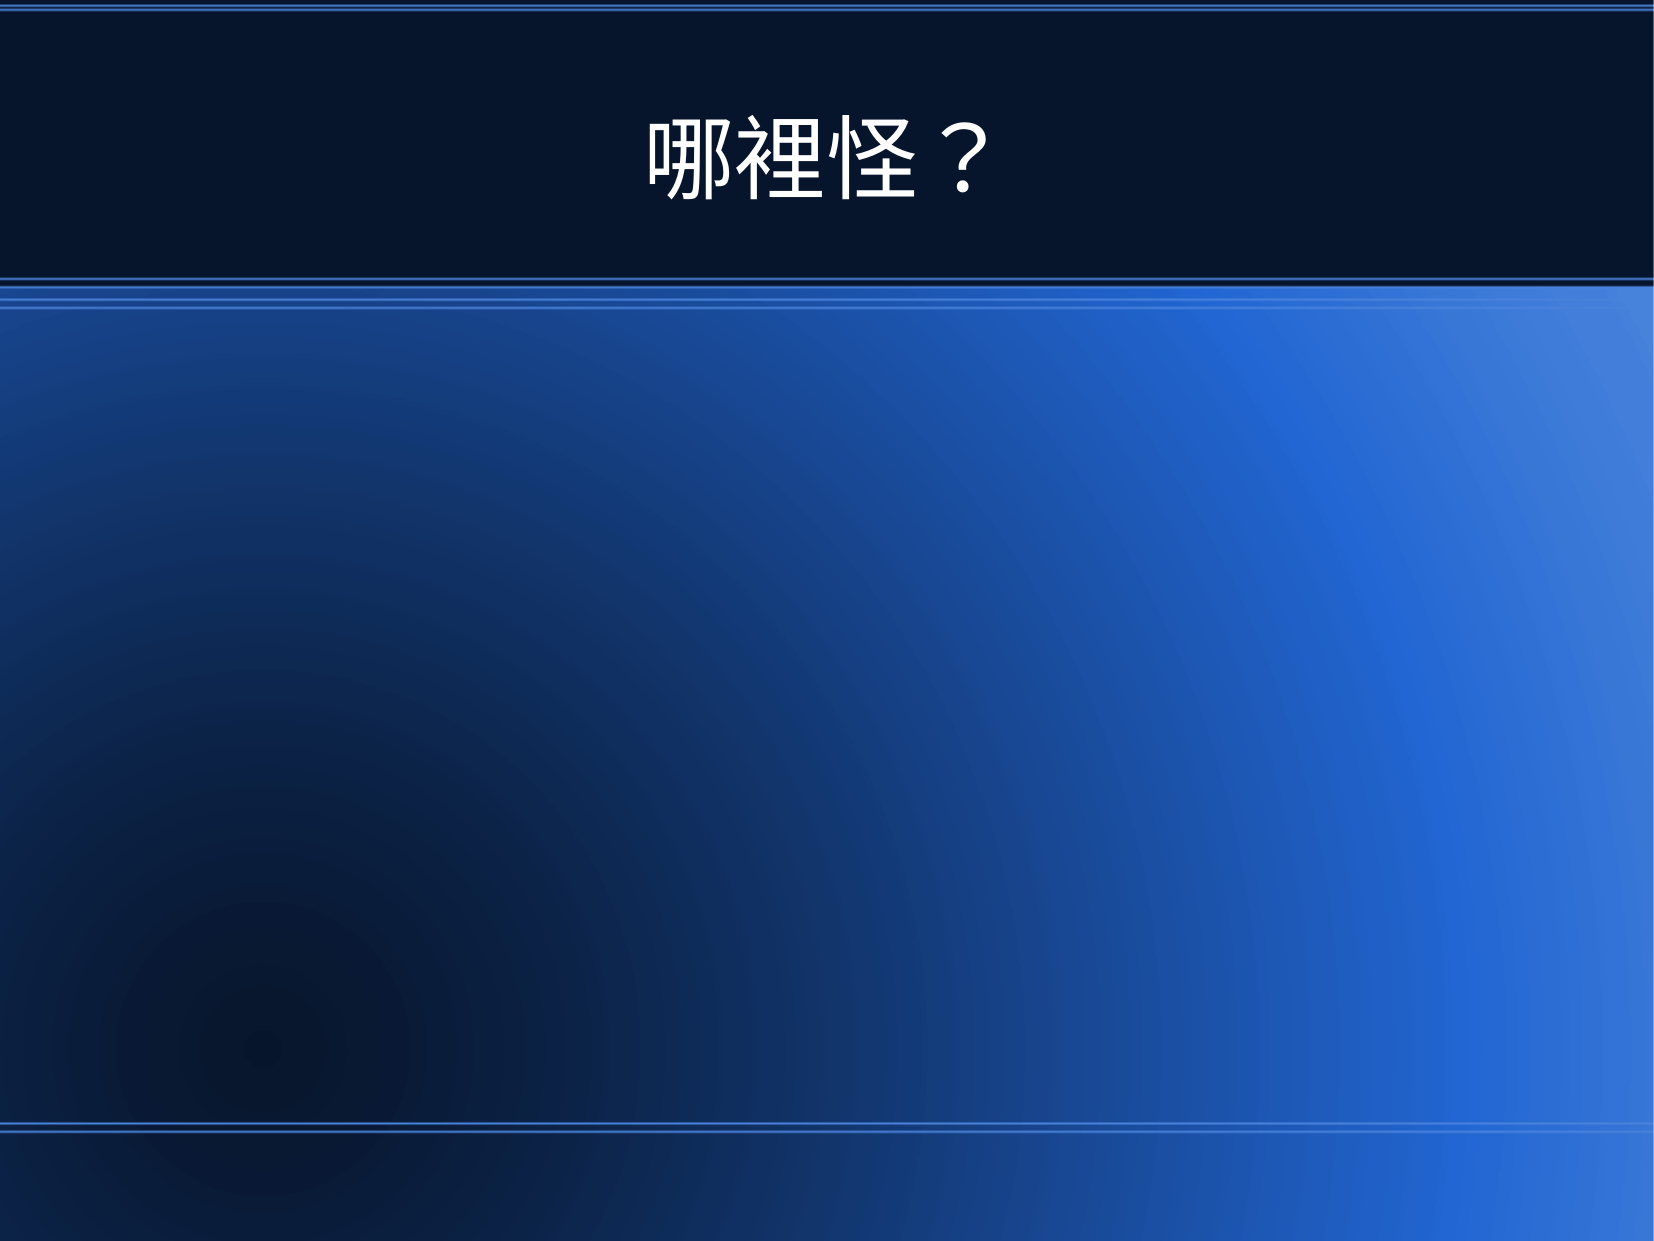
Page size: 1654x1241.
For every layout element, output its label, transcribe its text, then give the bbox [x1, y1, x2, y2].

title 哪裡怪？ [82, 49, 1571, 257]
picture [0, 0, 1654, 1241]
